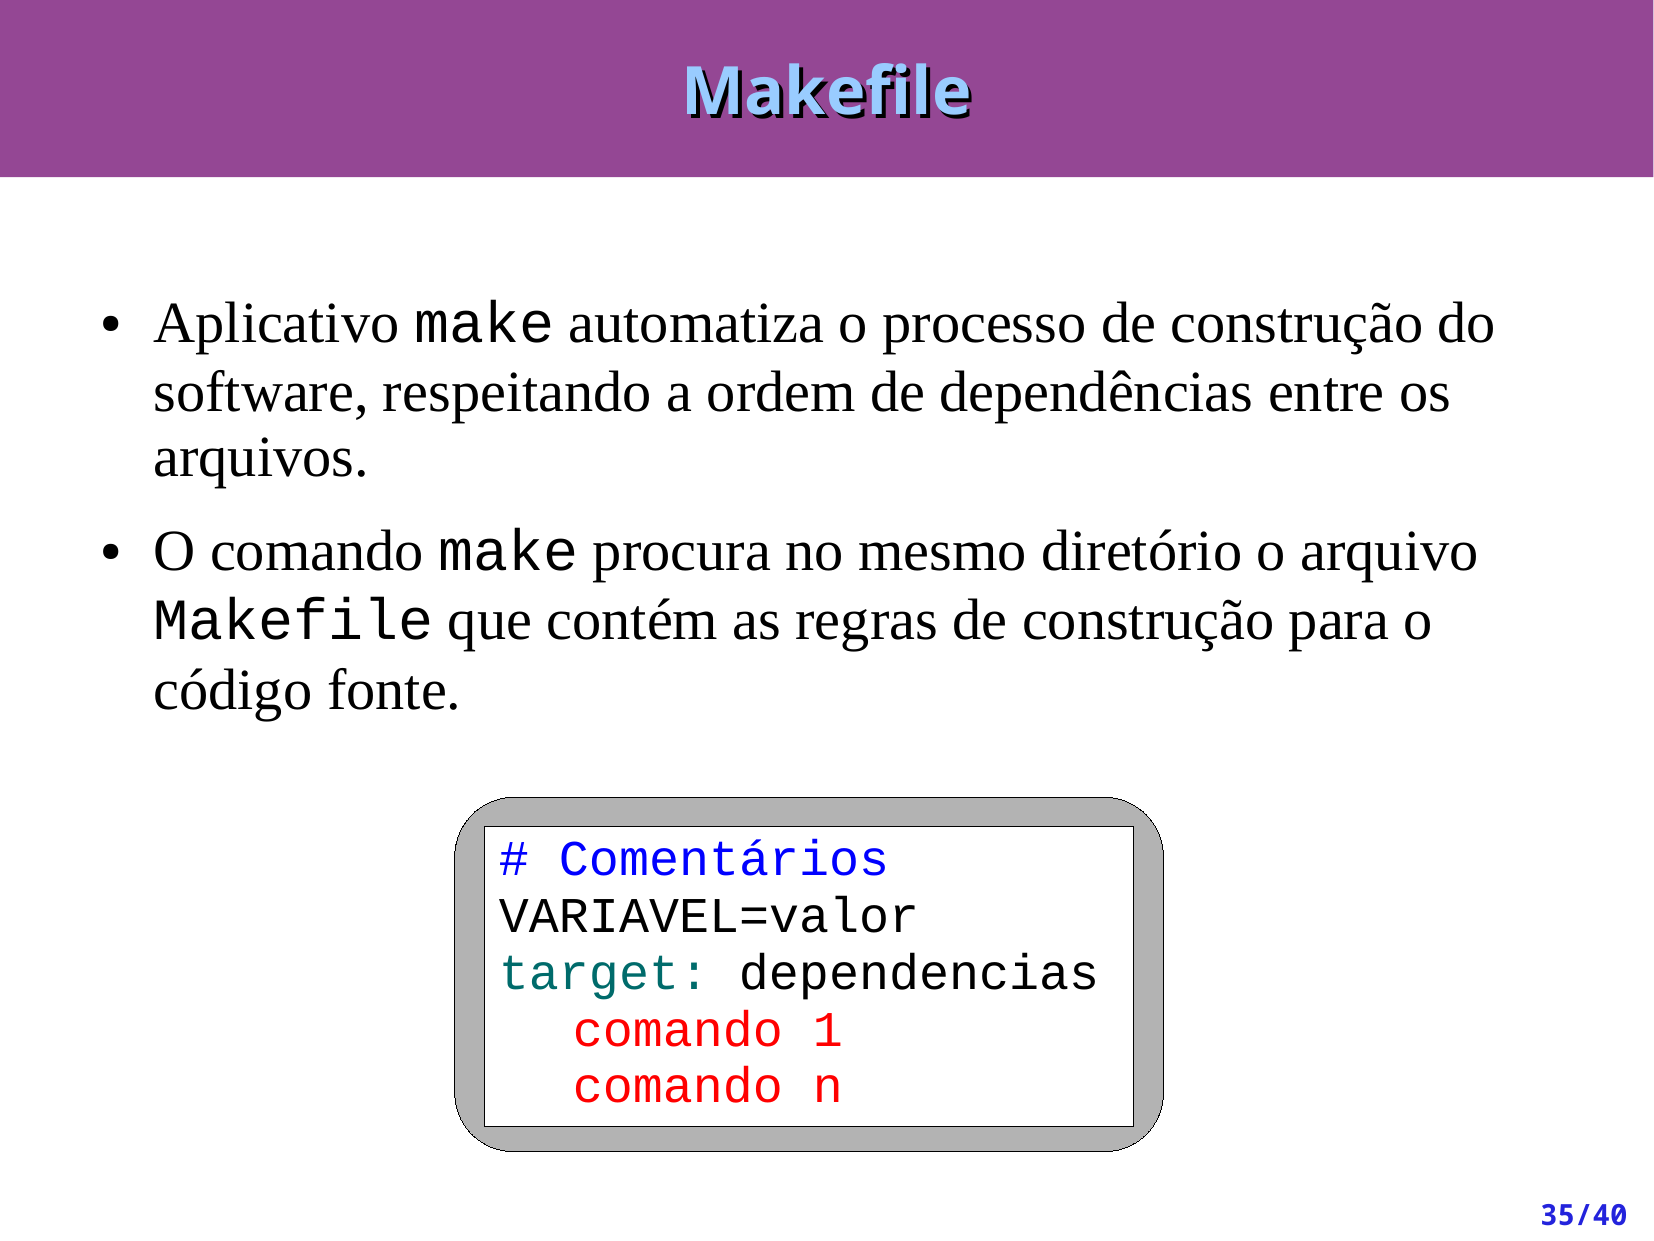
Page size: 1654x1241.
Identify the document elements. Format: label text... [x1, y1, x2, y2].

text_box # Comentários VARIAVEL=valor target: dependencias comando 1 comando n [484, 826, 1134, 1127]
title Makefile [0, 0, 1654, 178]
list Aplicativo make automatiza o processo de construção do software, respeitando a ordem de dependências entre os arquivos. O comando make procura no mesmo diretório o arquivo Makefile que contém as regras de construção para o código fonte. [82, 290, 1571, 1109]
text_box [454, 797, 1164, 1152]
